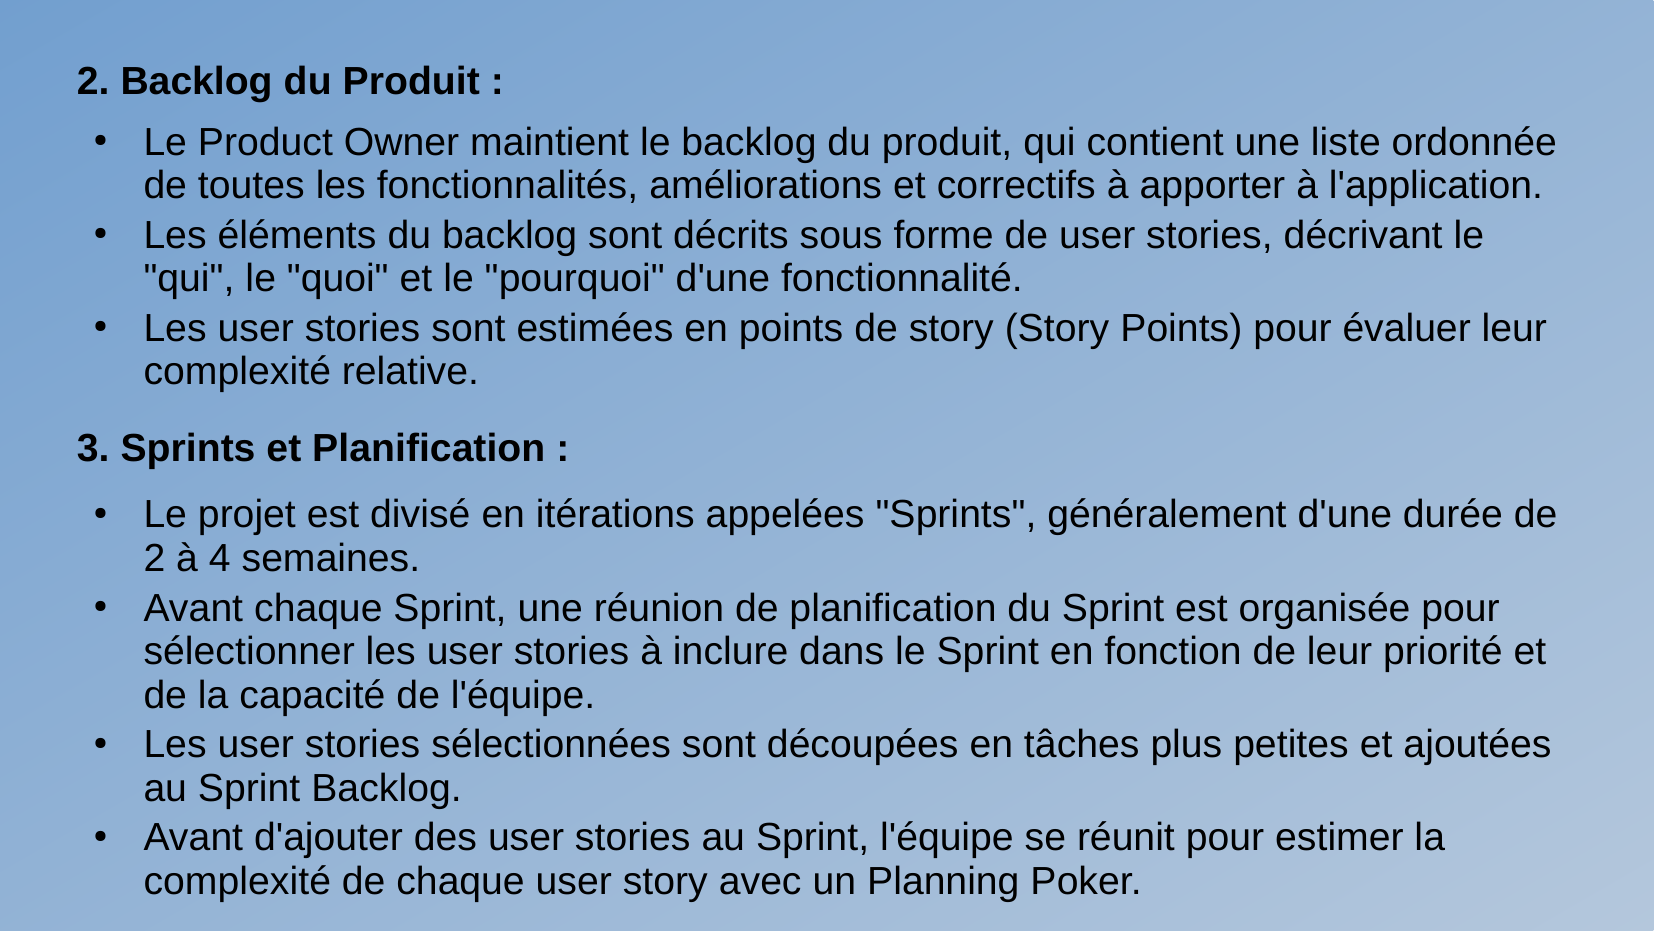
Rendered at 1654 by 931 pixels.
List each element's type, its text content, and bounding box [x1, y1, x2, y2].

list 2. Backlog du Produit : Le Product Owner maintient le backlog du produit, qui contient une liste ordonnée de toutes les fonctionnalités, améliorations et correctifs à apporter à l'application. Les éléments du backlog sont décrits sous forme de user stories, décrivant le "qui", le "quoi" et le "pourquoi" d'une fonctionnalité. Les user stories sont estimées en points de story (Story Points) pour évaluer leur complexité relative. 3. Sprints et Planification : Le projet est divisé en itérations appelées "Sprints", généralement d'une durée de 2 à 4 semaines. Avant chaque Sprint, une réunion de planification du Sprint est organisée pour sélectionner les user stories à inclure dans le Sprint en fonction de leur priorité et de la capacité de l'équipe. Les user stories sélectionnées sont découpées en tâches plus petites et ajoutées au Sprint Backlog. Avant d'ajouter des user stories au Sprint, l'équipe se réunit pour estimer la complexité de chaque user story avec un Planning Poker. [76, 59, 1565, 916]
